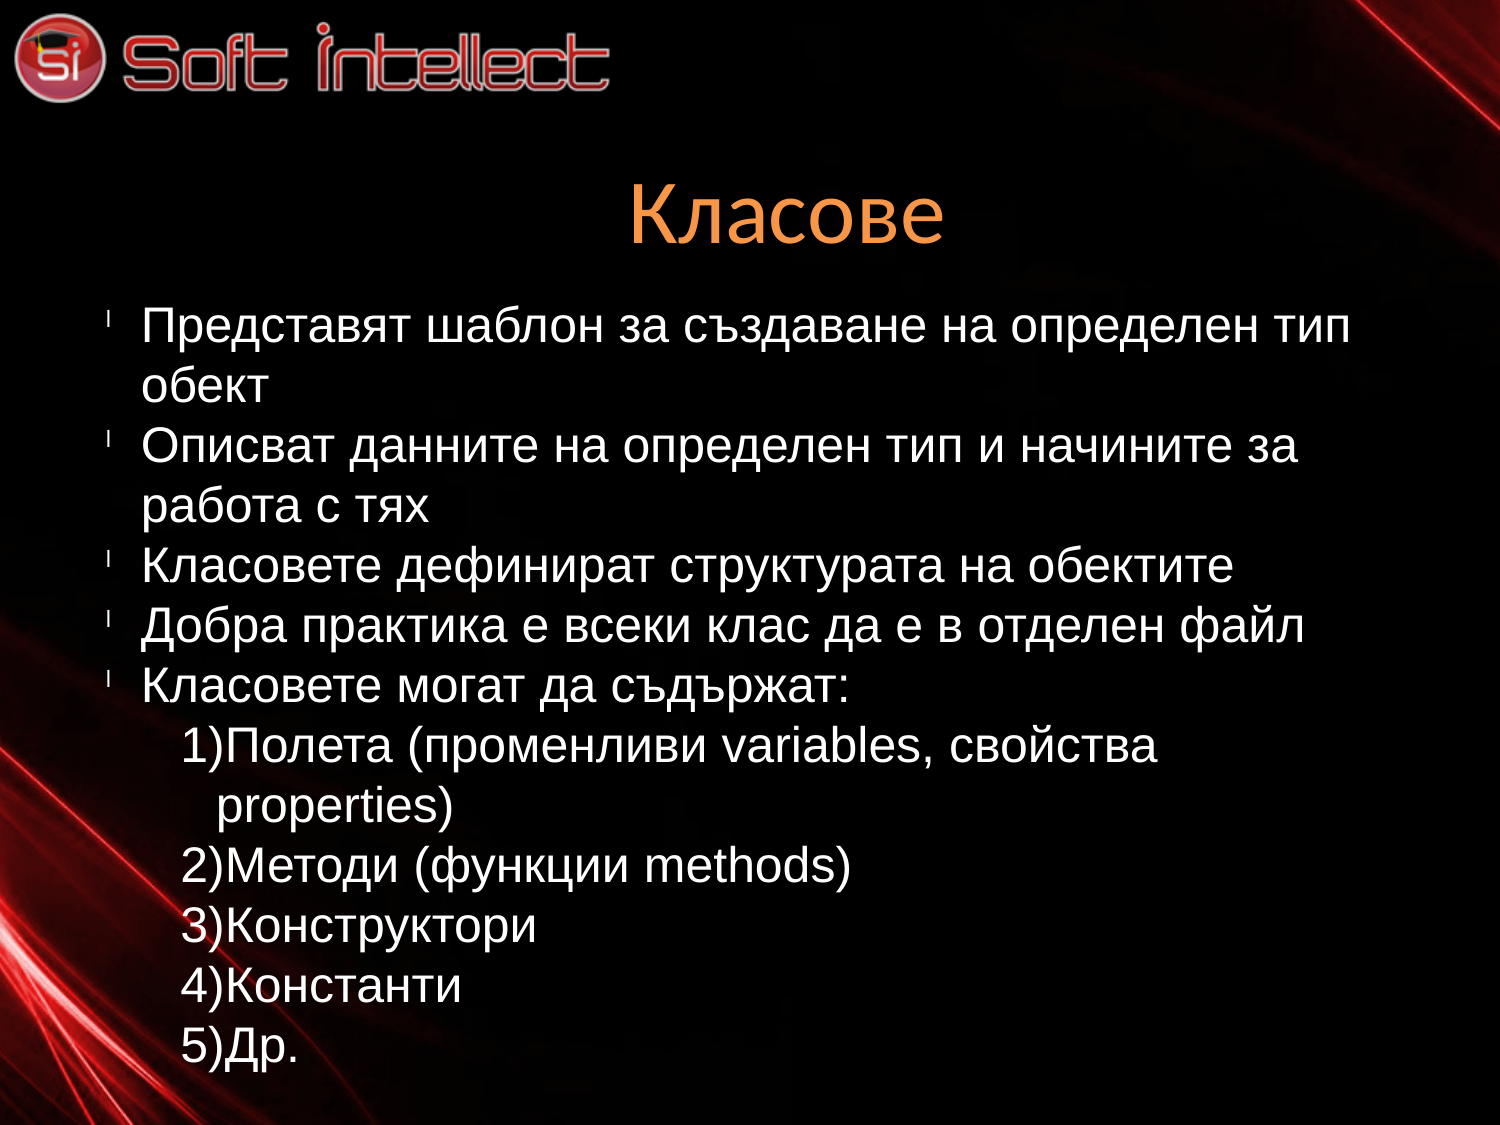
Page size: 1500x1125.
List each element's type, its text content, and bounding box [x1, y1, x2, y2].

text_box Класове [150, 127, 1425, 285]
text_box Представят шаблон за създаване на определен тип обект Описват данните на определен тип и начините за работа с тях Класовете дефинират структурата на обектите Добра практика е всеки клас да е в отделен файл Класовете могат да съдържат: Полета (променливи variables, свойства properties) Методи (функции methods) Конструктори Константи Др. [90, 285, 1426, 1032]
picture [0, 0, 1500, 1125]
